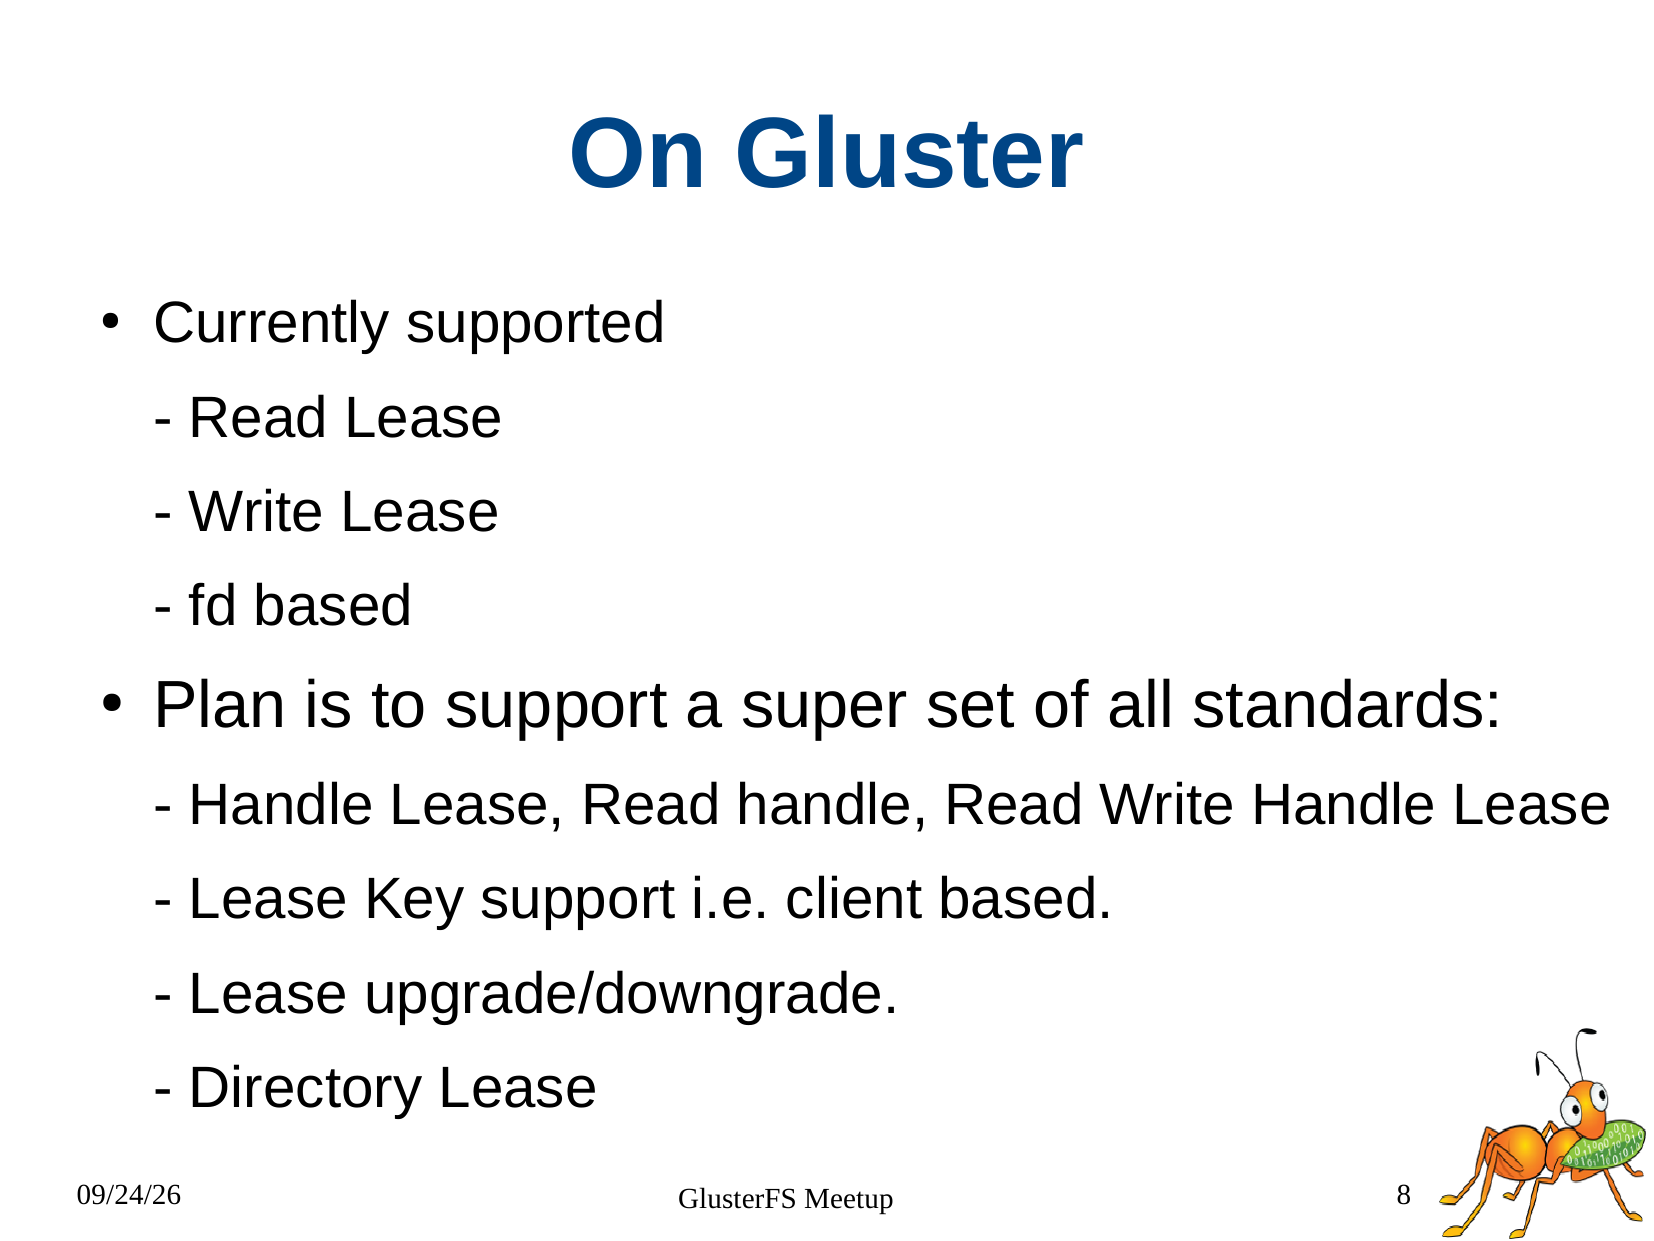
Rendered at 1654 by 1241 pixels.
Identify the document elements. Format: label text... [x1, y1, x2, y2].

list Currently supported - Read Lease - Write Lease - fd based Plan is to support a super set of all standards: - Handle Lease, Read handle, Read Write Handle Lease - Lease Key support i.e. client based. - Lease upgrade/downgrade. - Directory Lease [82, 290, 1636, 1066]
picture [1436, 1027, 1648, 1241]
title On Gluster [82, 41, 1571, 265]
